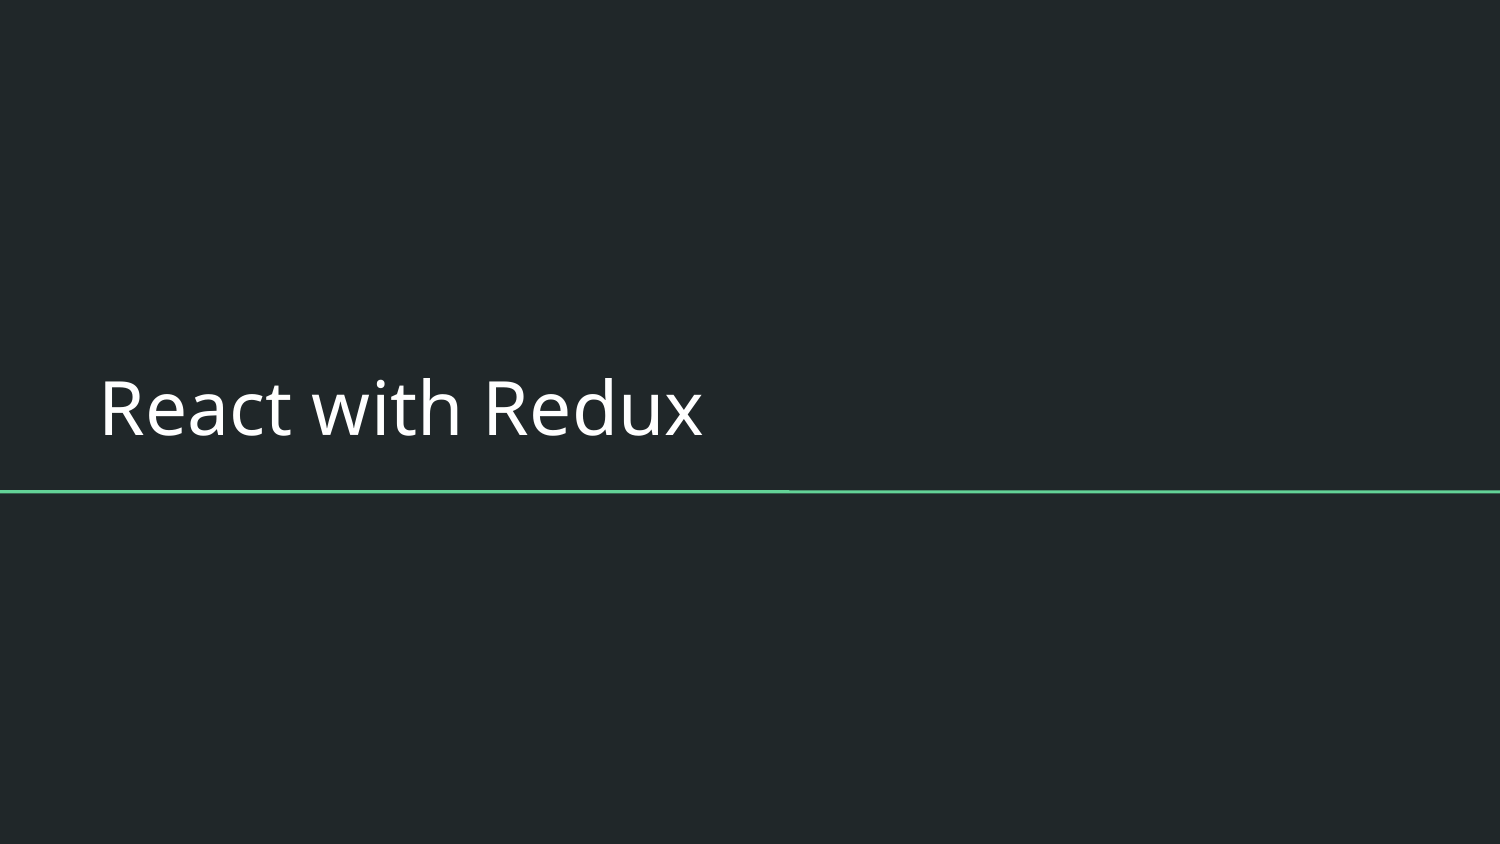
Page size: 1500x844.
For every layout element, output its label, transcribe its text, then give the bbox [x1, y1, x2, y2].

title React with Redux [83, 337, 1417, 466]
